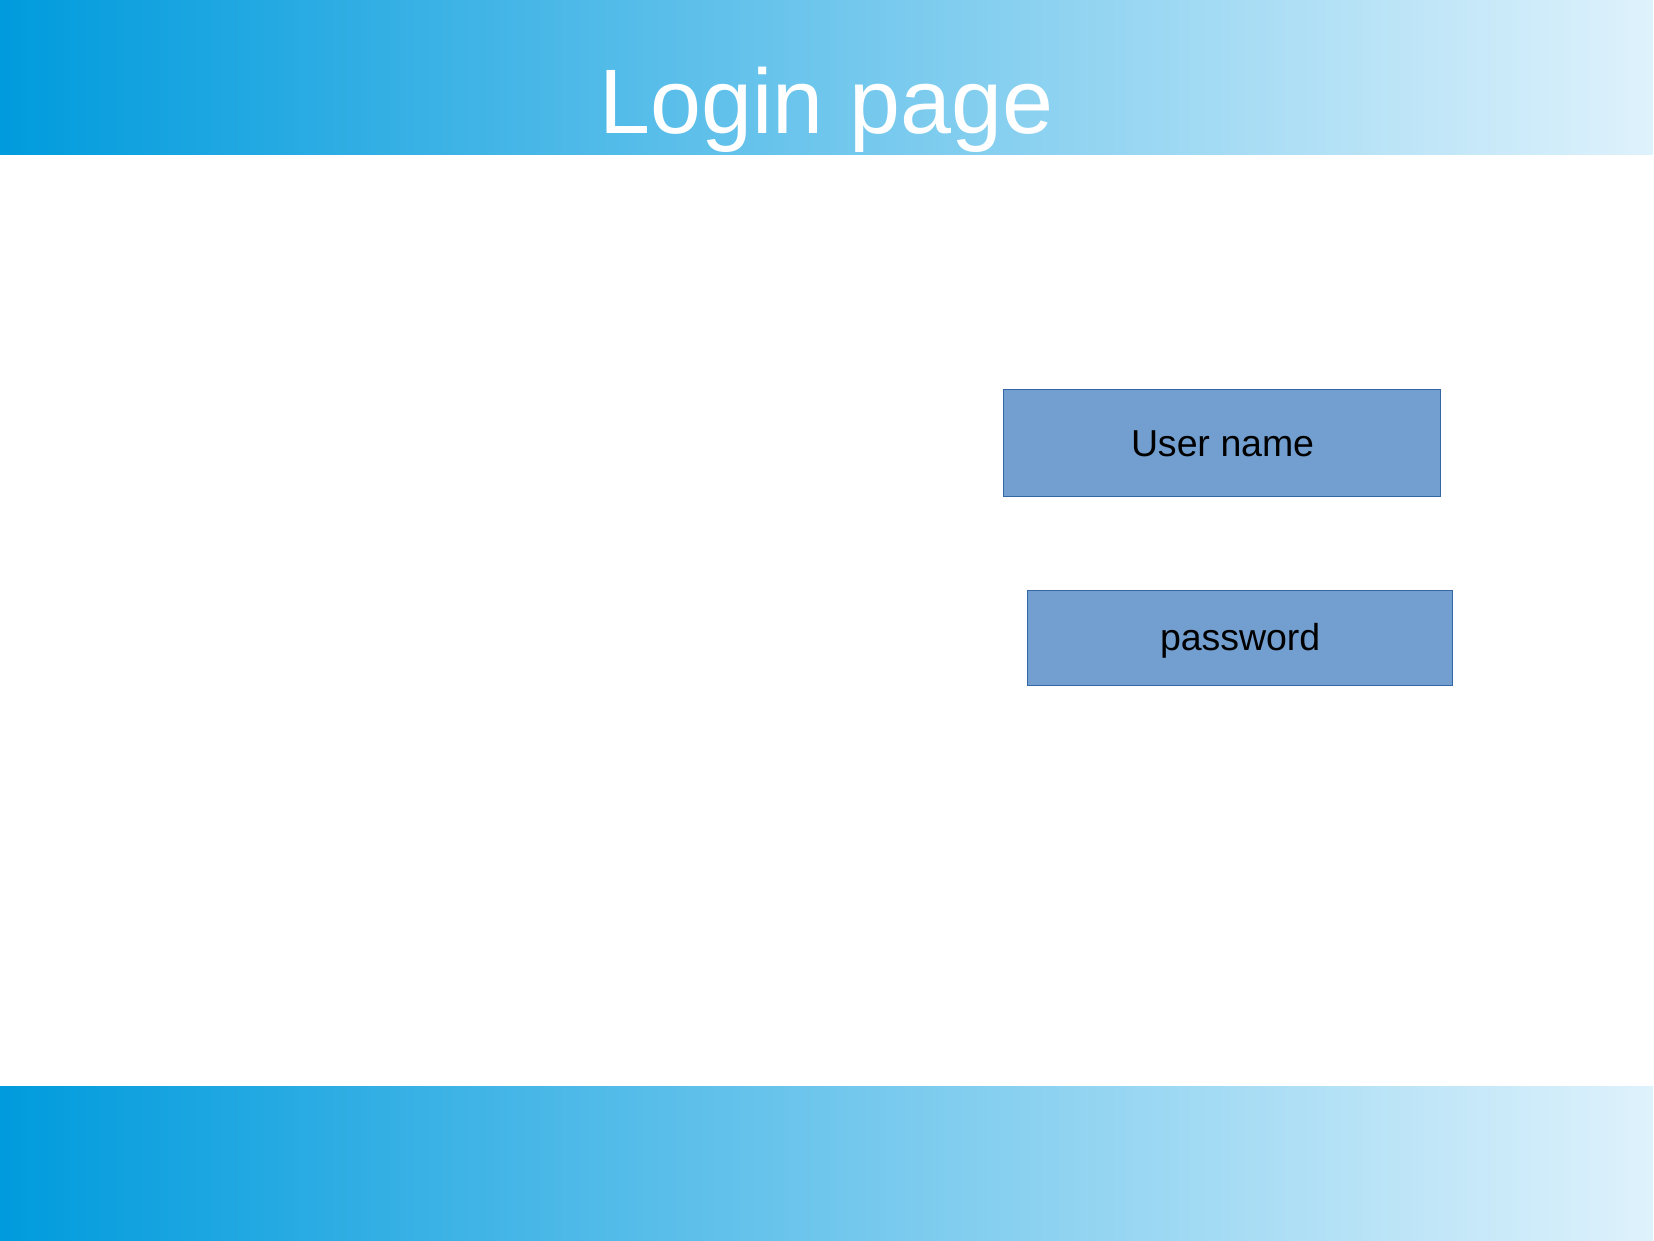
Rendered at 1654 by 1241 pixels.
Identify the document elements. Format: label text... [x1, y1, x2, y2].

text_box password [1027, 590, 1453, 686]
text_box User name [1003, 389, 1441, 497]
title Login page [82, 49, 1571, 155]
